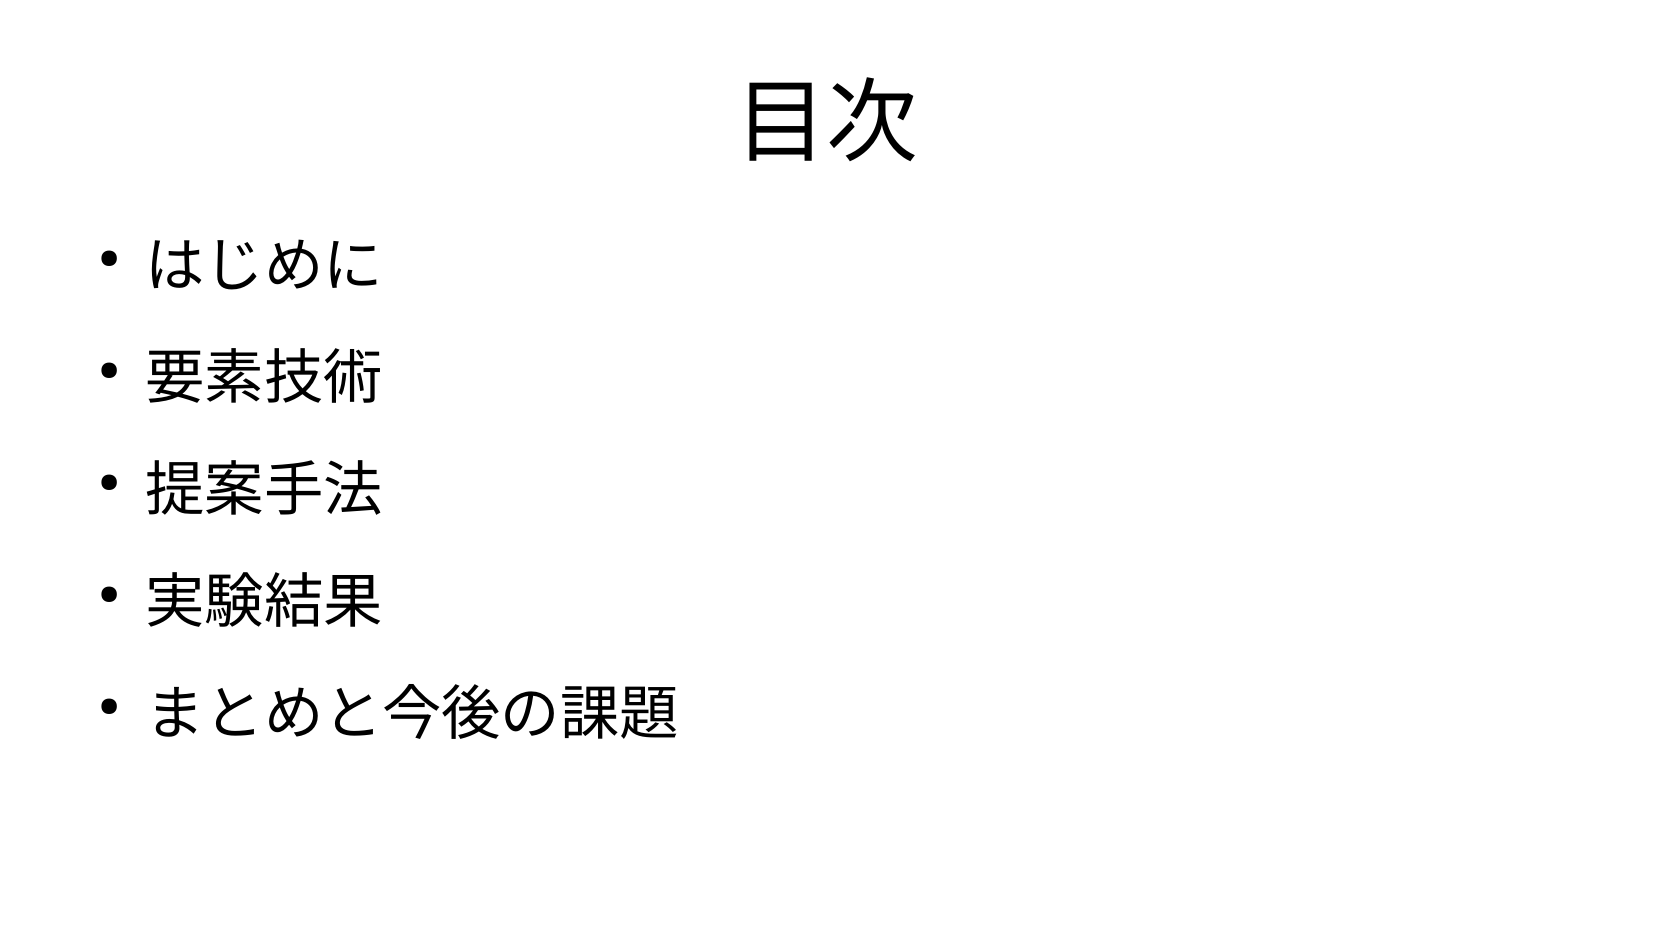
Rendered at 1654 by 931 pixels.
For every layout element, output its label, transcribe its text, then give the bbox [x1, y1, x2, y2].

title 目次 [82, 37, 1571, 193]
list はじめに 要素技術 提案手法 実験結果 まとめと今後の課題 [82, 217, 1571, 758]
